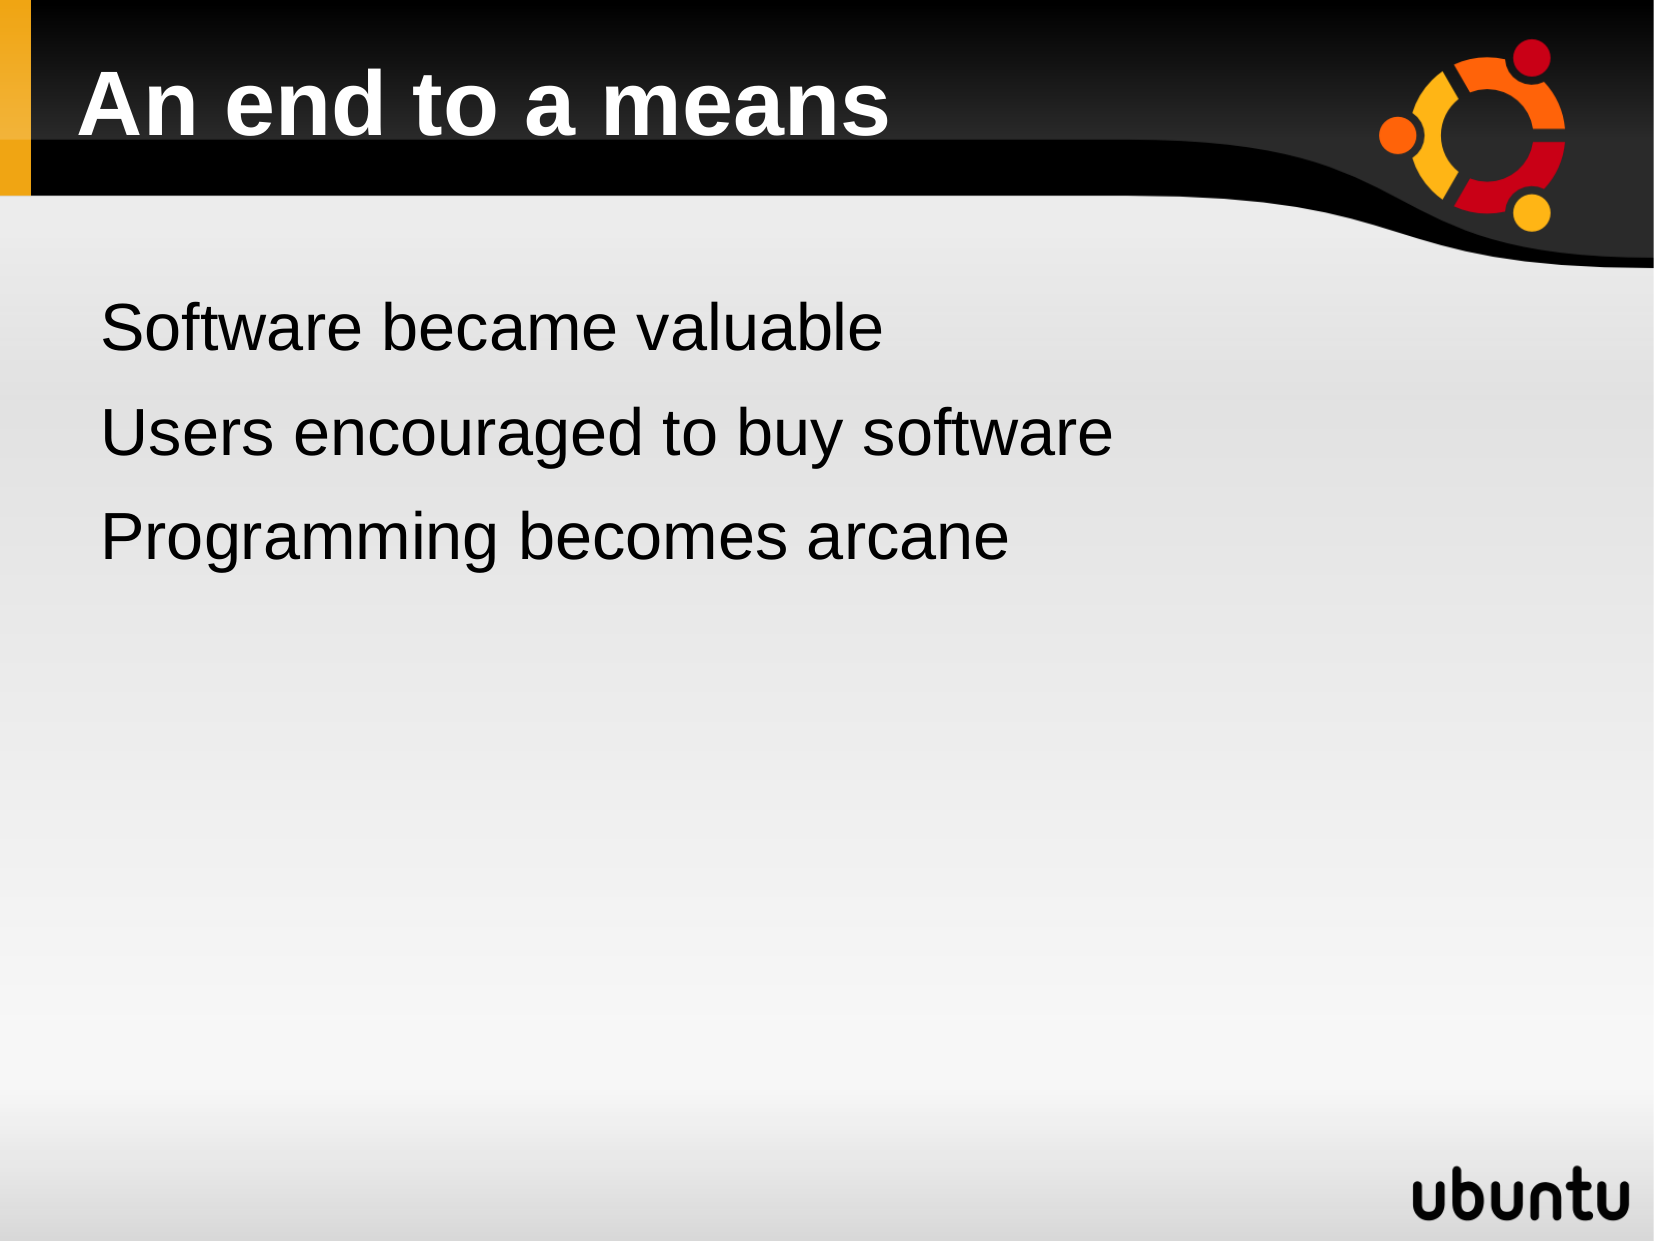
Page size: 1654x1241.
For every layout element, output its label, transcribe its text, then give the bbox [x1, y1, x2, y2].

title An end to a means [76, 0, 1565, 208]
list Software became valuable Users encouraged to buy software Programming becomes arcane [82, 290, 1571, 1109]
picture [0, 0, 1654, 1241]
